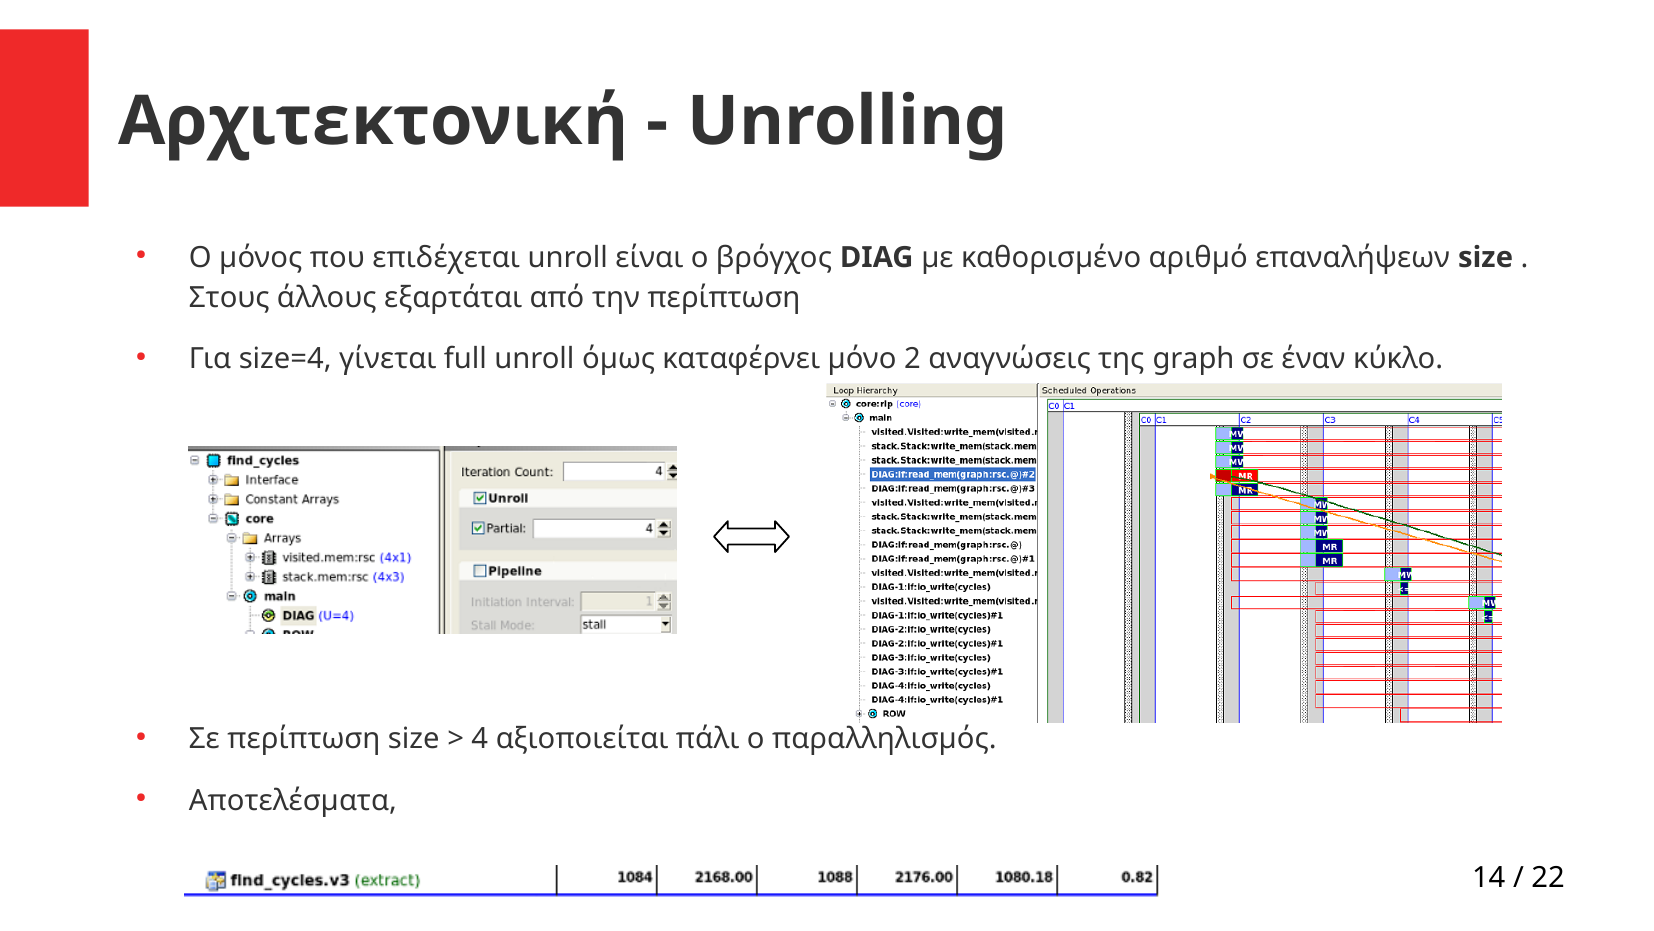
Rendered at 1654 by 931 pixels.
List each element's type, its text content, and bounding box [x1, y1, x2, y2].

picture [184, 865, 1163, 901]
picture [188, 446, 677, 634]
picture [826, 383, 1502, 723]
list Ο μόνος που επιδέχεται unroll είναι ο βρόγχος DIAG με καθορισμένο αριθμό επαναλήψεων size . Στους άλλους εξαρτάται από την περίπτωση Για size=4, γίνεται full unroll όμως καταφέρνει μόνο 2 αναγνώσεις της graph σε έναν κύκλο. Σε περίπτωση size > 4 αξιοποιείται πάλι ο παραλληλισμός. Αποτελέσματα, [118, 236, 1595, 798]
title Αρχιτεκτονική - Unrolling [118, 29, 1595, 207]
text_box [713, 521, 790, 553]
